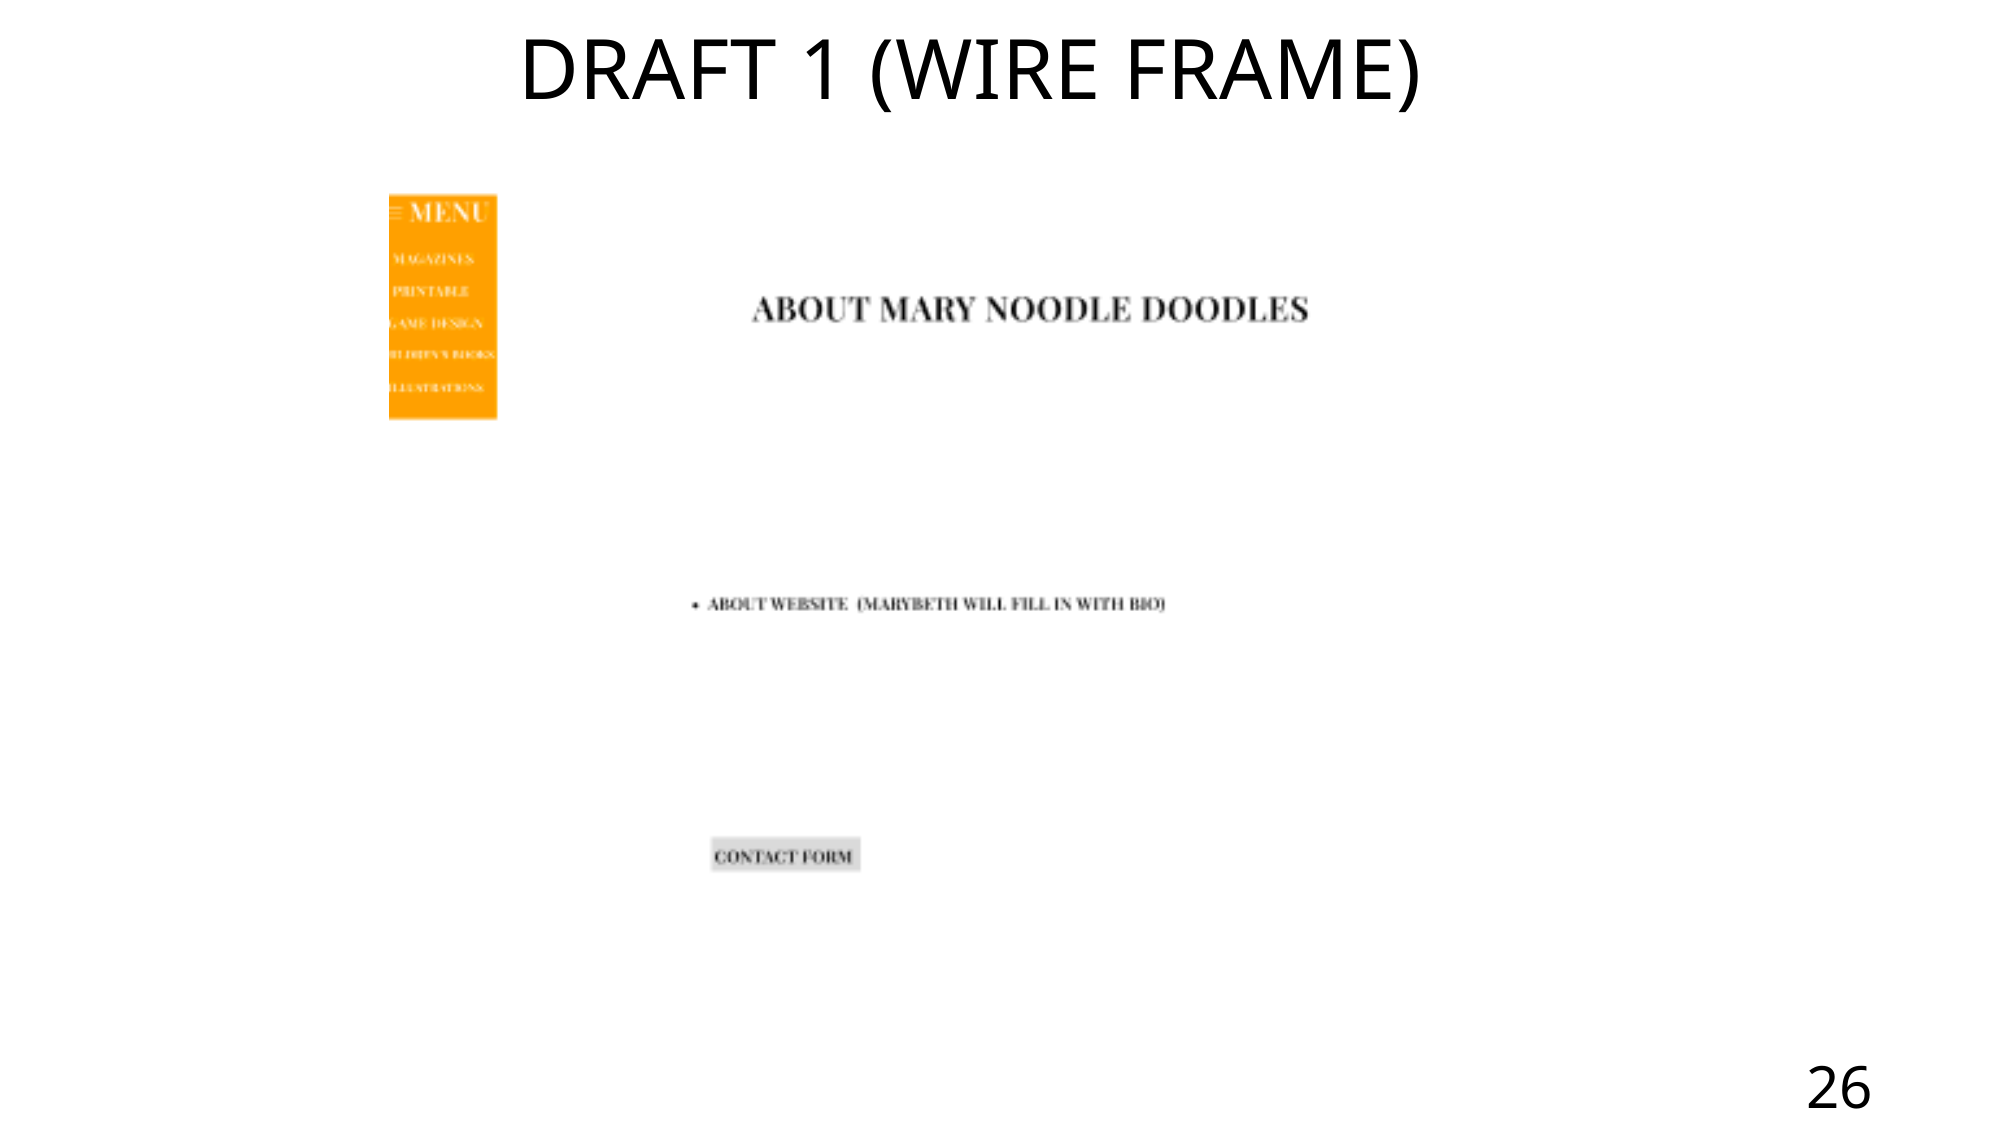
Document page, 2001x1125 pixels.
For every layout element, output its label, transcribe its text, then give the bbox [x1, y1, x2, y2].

slide_number 11 [1791, 1042, 1902, 1103]
title DRAFT 1 (Wire Frame) [93, 0, 1848, 174]
picture [389, 174, 1552, 940]
